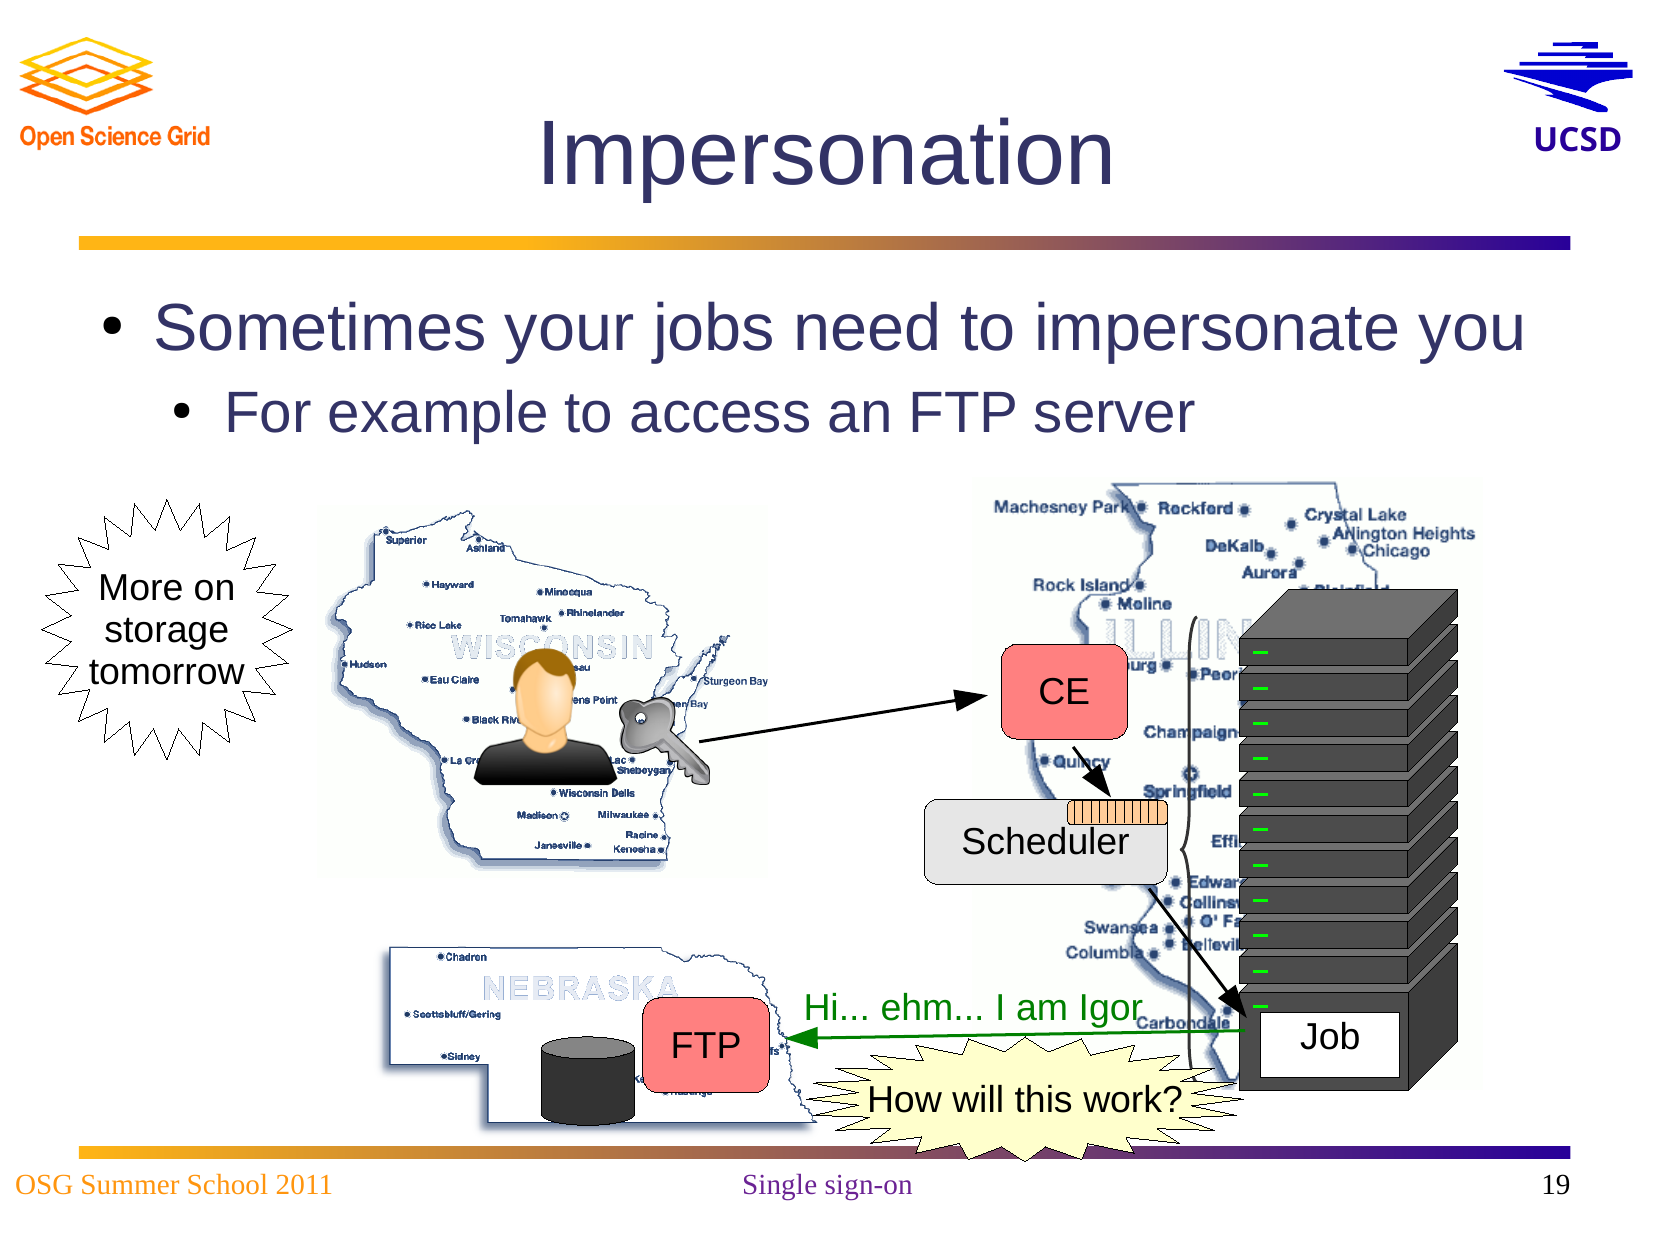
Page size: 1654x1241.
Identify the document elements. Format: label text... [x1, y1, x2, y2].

text_box FTP [642, 997, 770, 1093]
picture [372, 1109, 823, 1141]
title Impersonation [82, 49, 1571, 257]
text_box More on storage tomorrow [41, 499, 293, 760]
list Sometimes your jobs need to impersonate you For example to access an FTP server [82, 290, 1571, 1109]
text_box [541, 1050, 635, 1126]
picture [0, 14, 229, 167]
picture [619, 697, 710, 785]
picture [1495, 42, 1637, 118]
text_box How will this work? [806, 1036, 1244, 1162]
